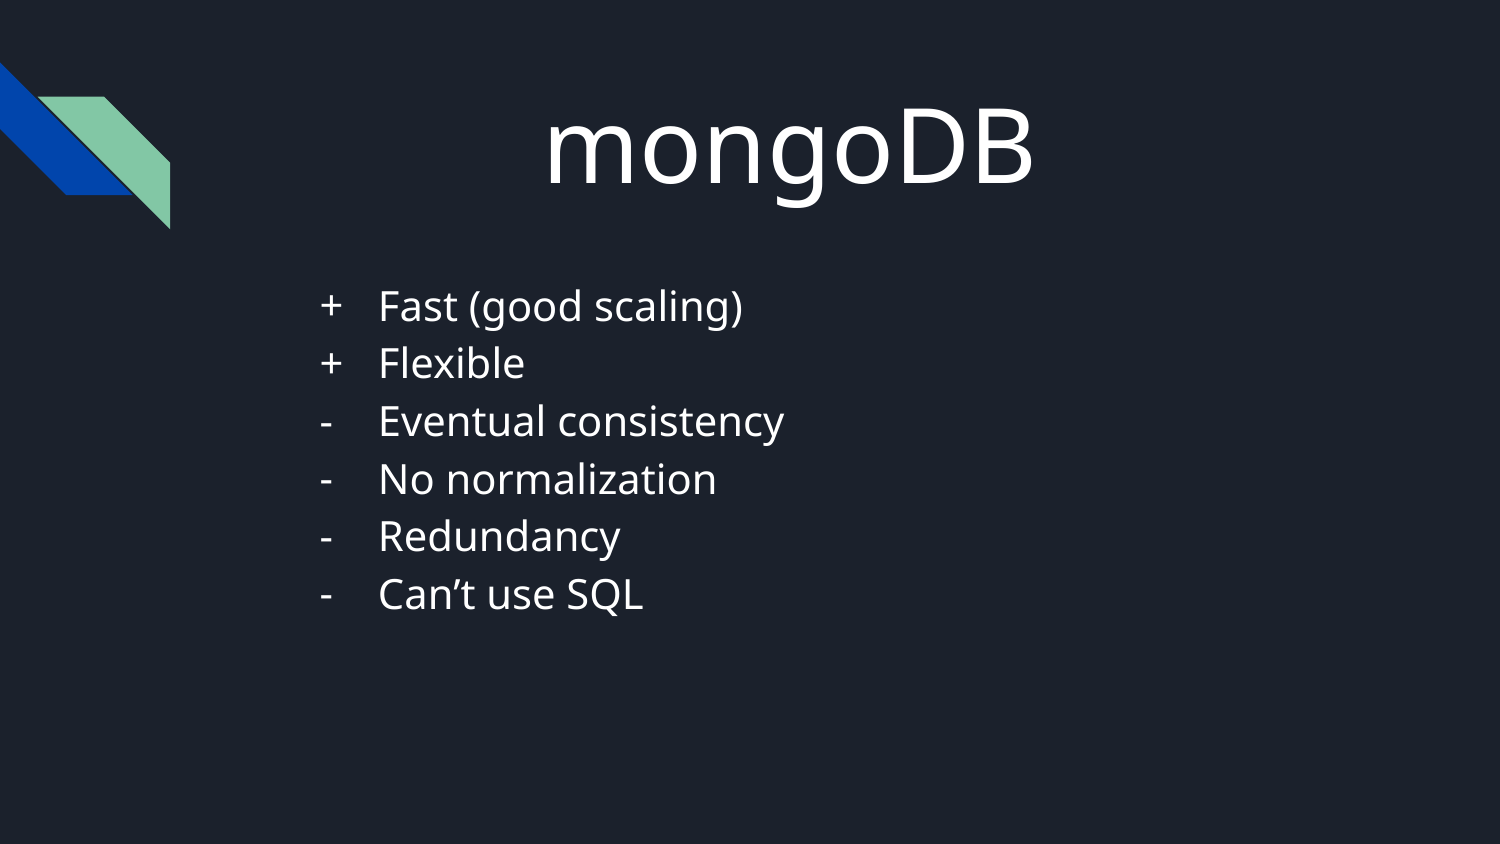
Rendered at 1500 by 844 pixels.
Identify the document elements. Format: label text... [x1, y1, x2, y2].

list Fast (good scaling) Flexible Eventual consistency No normalization Redundancy Can’t use SQL [212, 257, 1368, 735]
title mongoDB [212, 64, 1368, 215]
